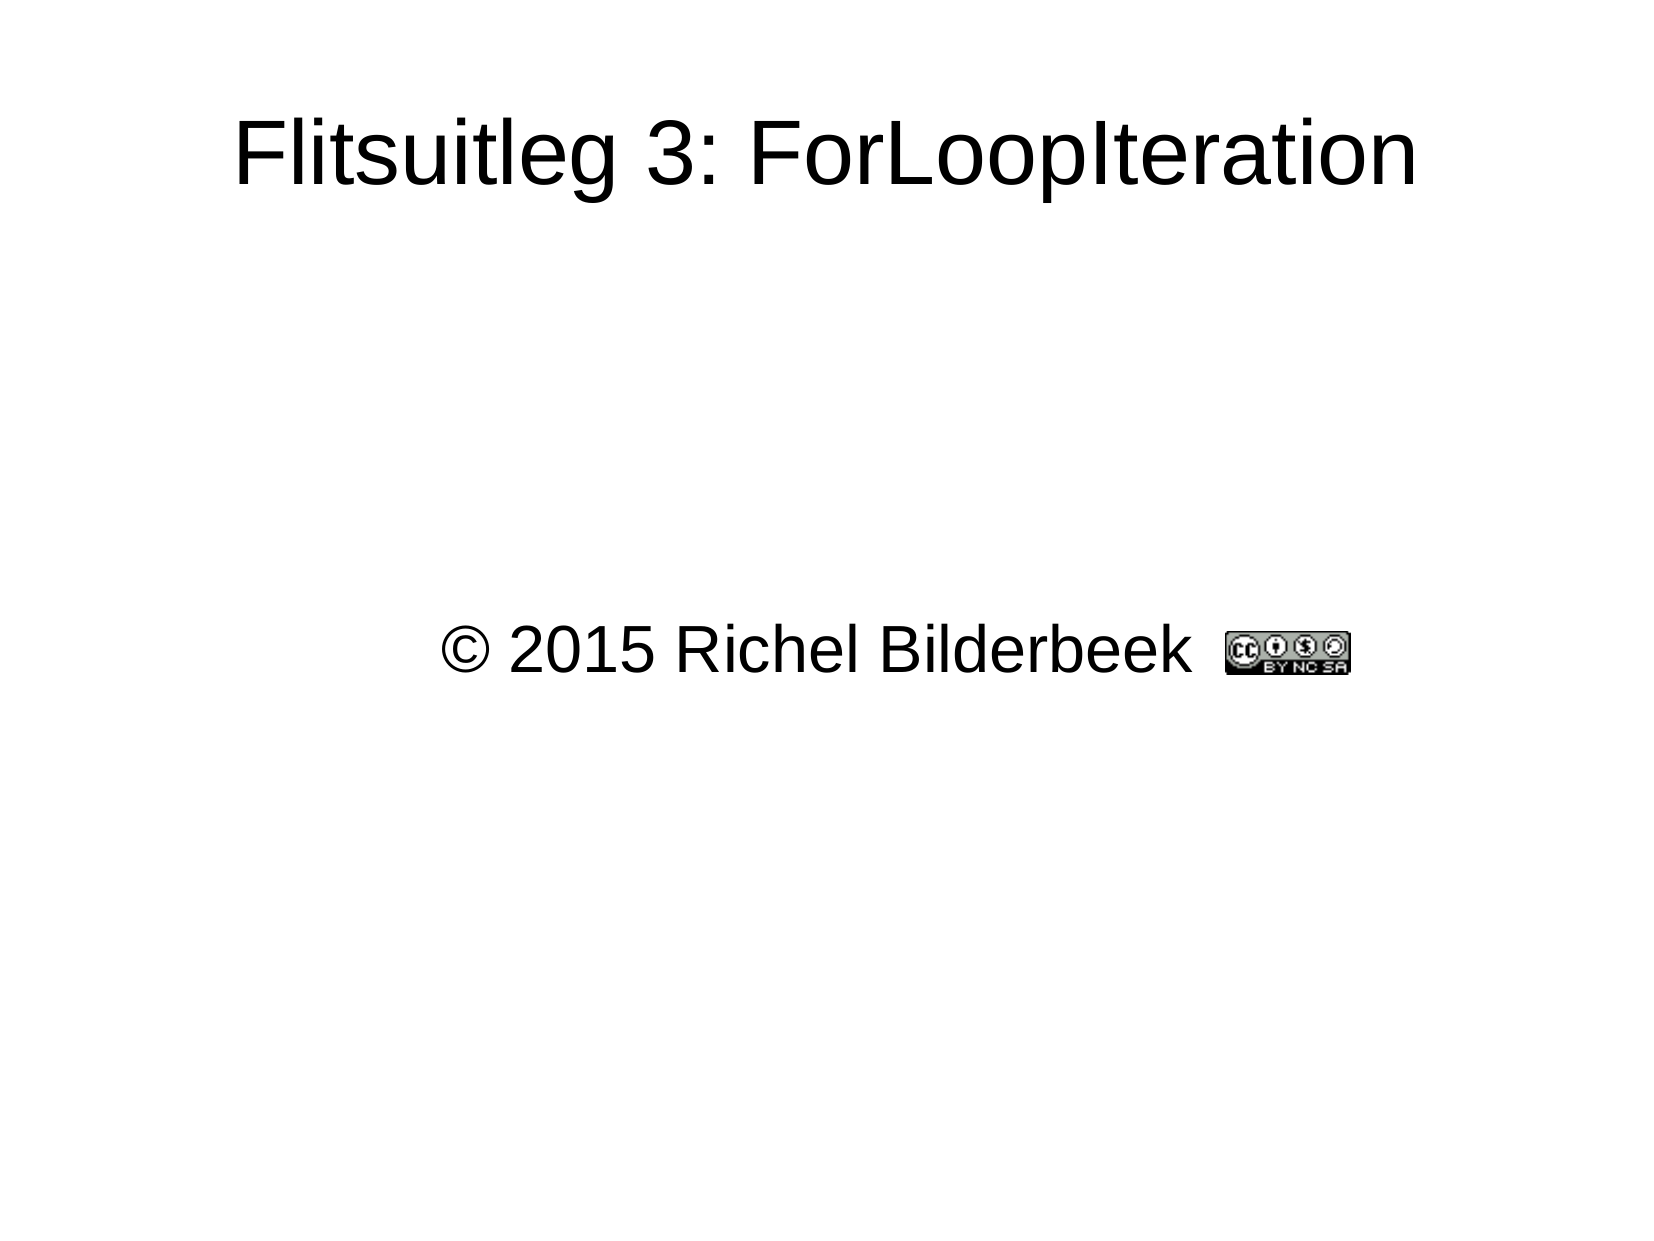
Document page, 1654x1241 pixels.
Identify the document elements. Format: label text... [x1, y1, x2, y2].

picture [1225, 631, 1351, 676]
title Flitsuitleg 3: ForLoopIteration [82, 49, 1571, 257]
subtitle © 2015 Richel Bilderbeek [82, 290, 1571, 1010]
